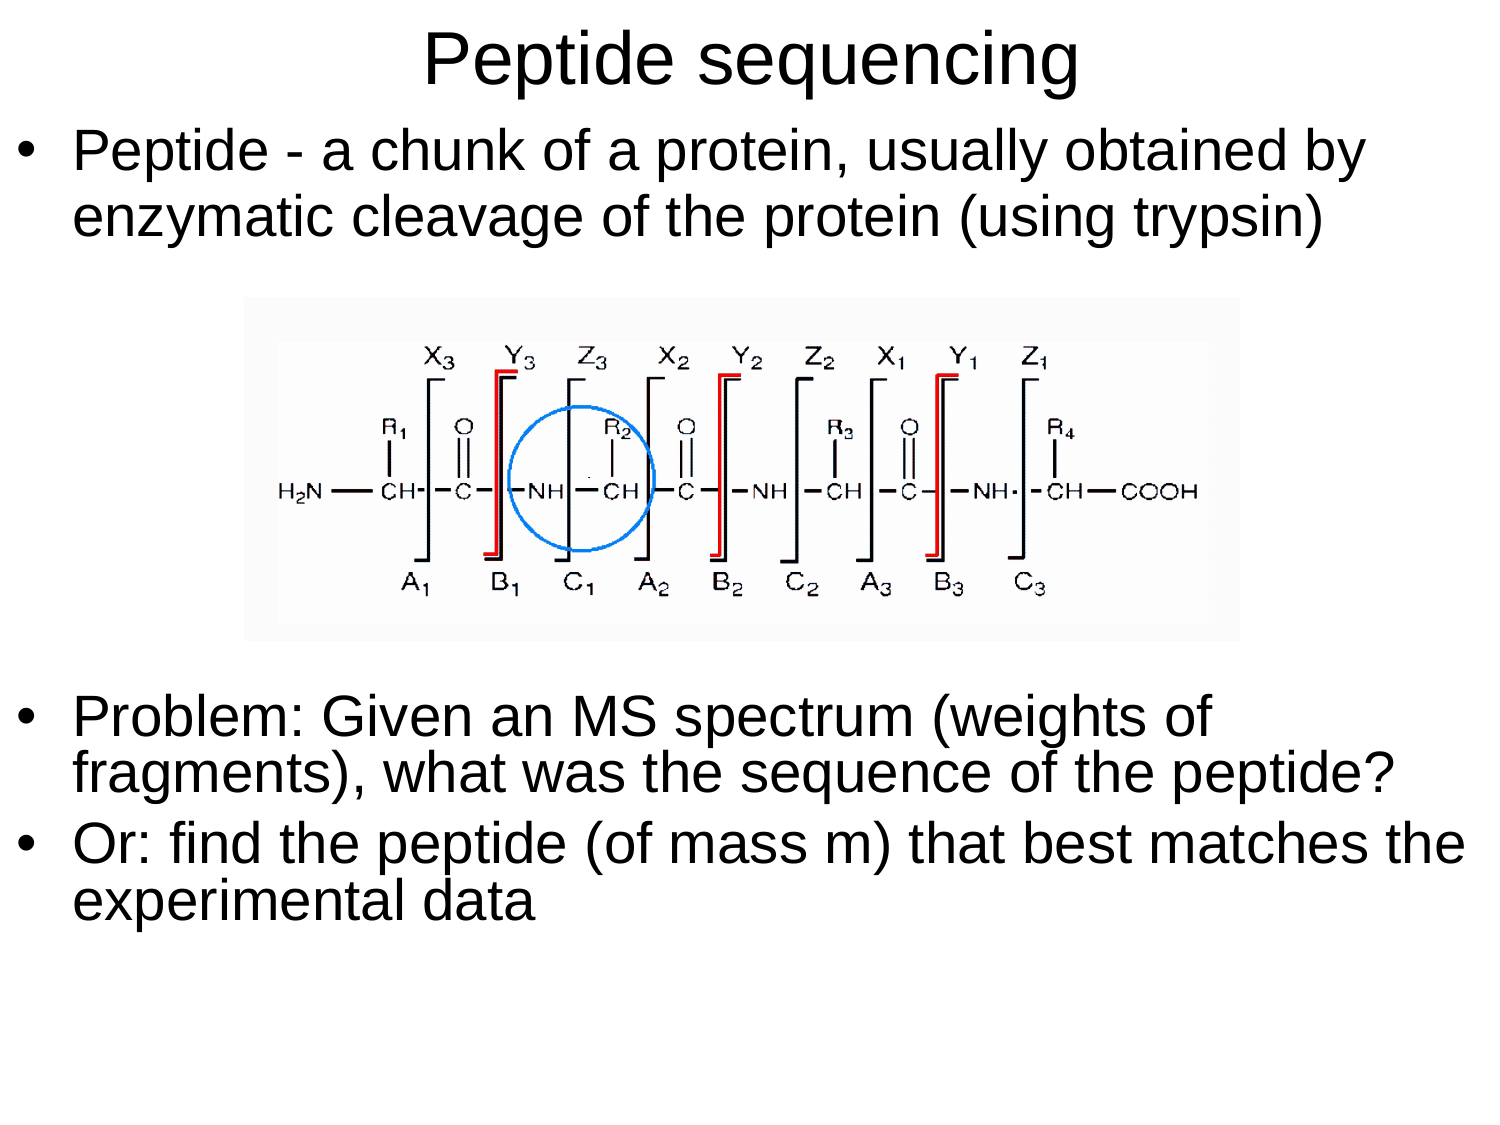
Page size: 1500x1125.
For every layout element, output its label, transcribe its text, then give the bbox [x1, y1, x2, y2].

title Peptide sequencing [19, 9, 1485, 116]
list Peptide - a chunk of a protein, usually obtained by enzymatic cleavage of the protein (using trypsin)‏ Problem: Given an MS spectrum (weights of fragments), what was the sequence of the peptide? Or: find the peptide (of mass m) that best matches the experimental data [16, 124, 1485, 1072]
picture [244, 297, 1240, 641]
